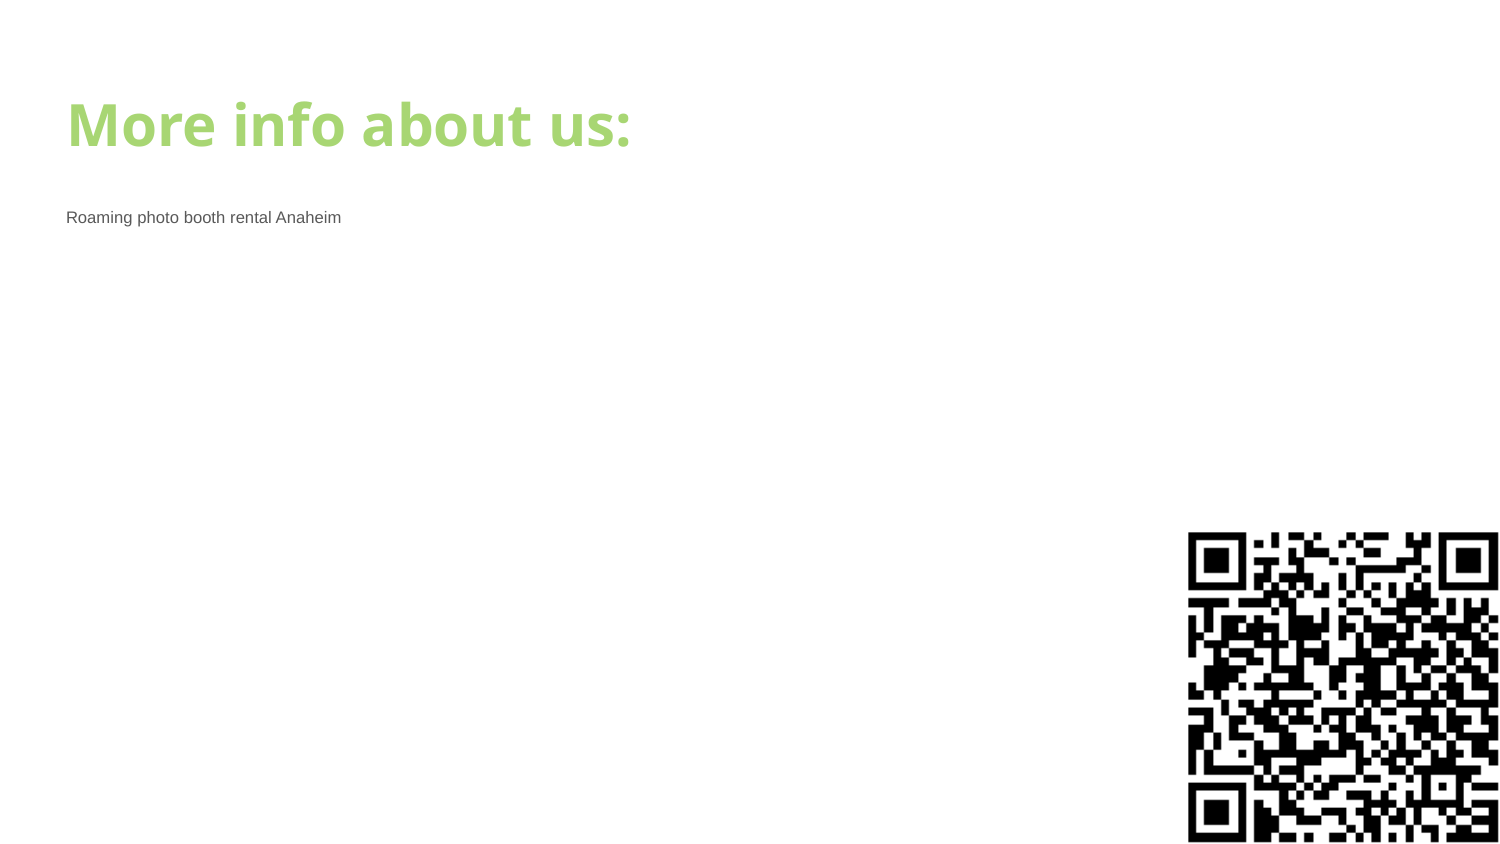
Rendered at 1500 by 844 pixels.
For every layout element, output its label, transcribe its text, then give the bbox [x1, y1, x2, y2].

list Roaming photo booth rental Anaheim [51, 189, 1449, 750]
picture [1187, 531, 1500, 844]
title More info about us: [51, 72, 1449, 167]
